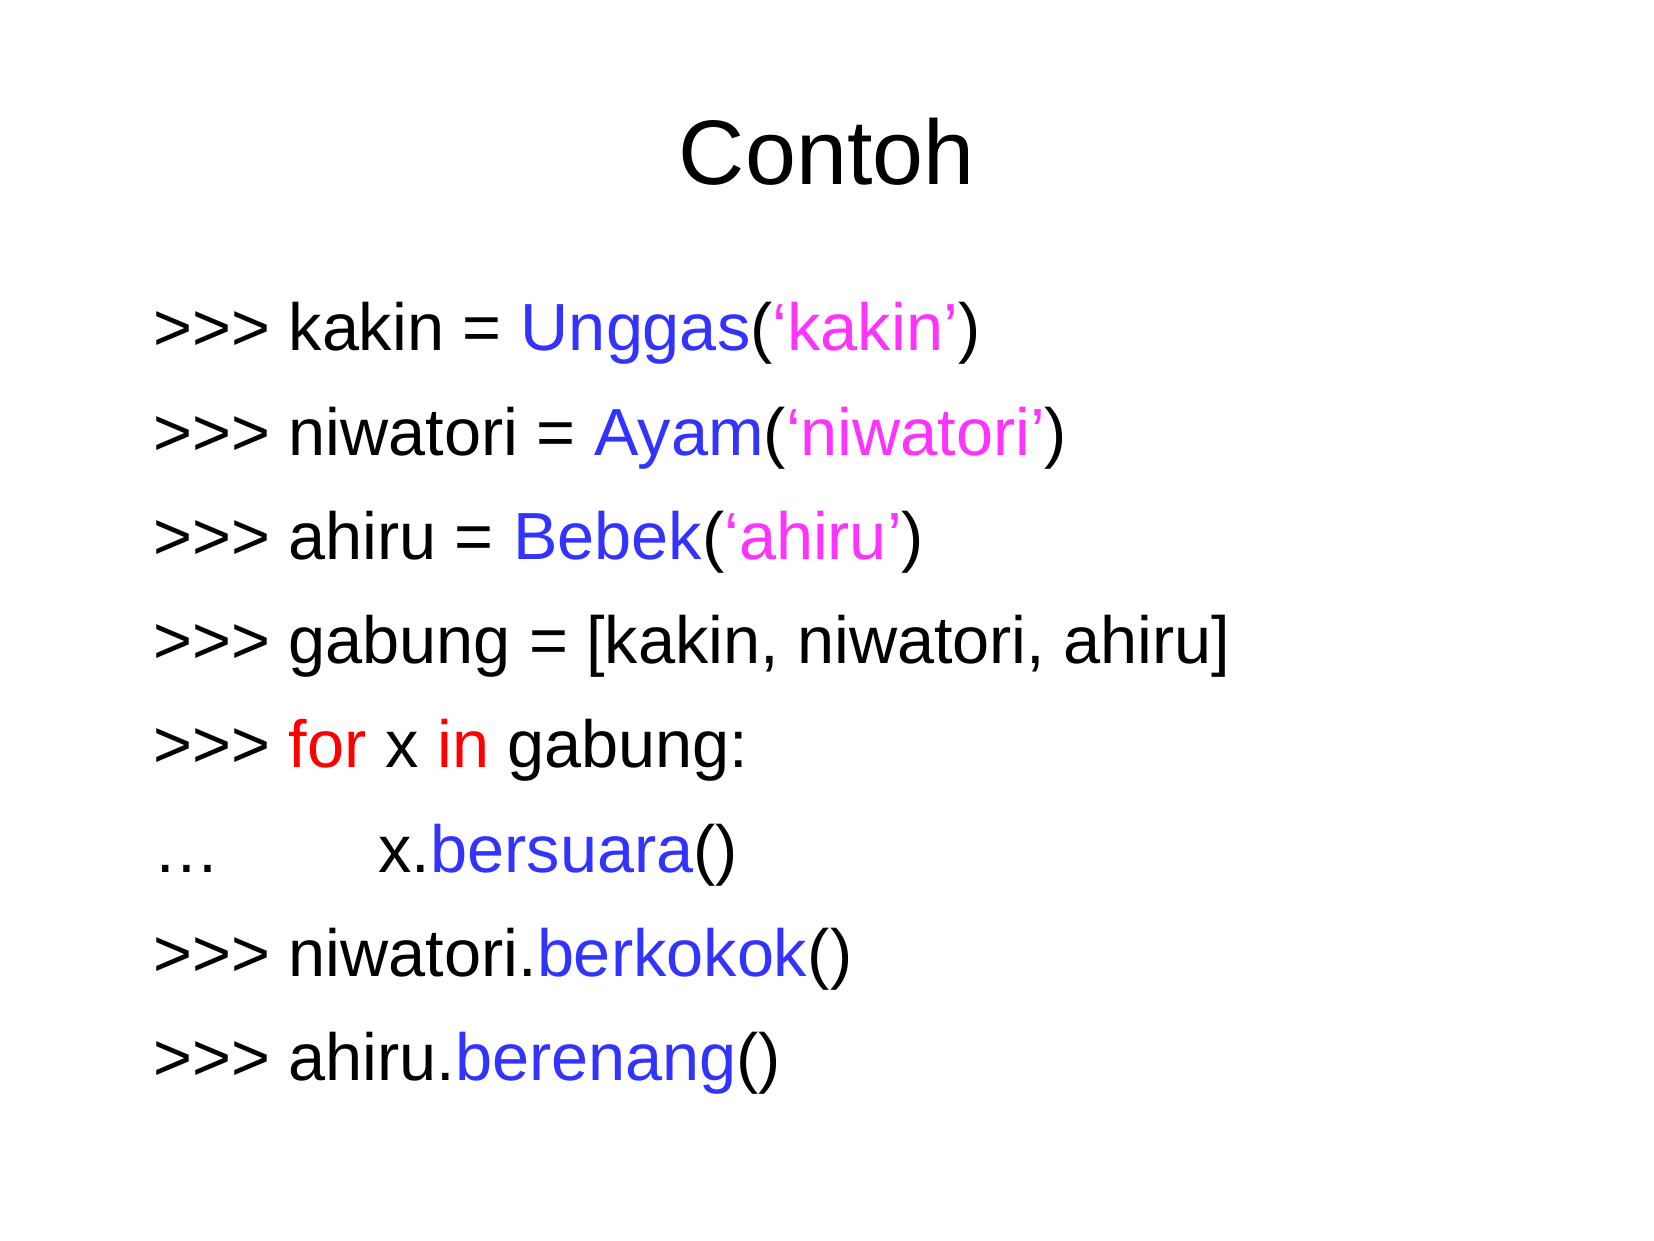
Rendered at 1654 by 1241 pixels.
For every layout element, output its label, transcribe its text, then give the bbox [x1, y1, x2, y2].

title Contoh [82, 49, 1571, 257]
list >>> kakin = Unggas(‘kakin’) >>> niwatori = Ayam(‘niwatori’) >>> ahiru = Bebek(‘ahiru’) >>> gabung = [kakin, niwatori, ahiru] >>> for x in gabung: … x.bersuara() >>> niwatori.berkokok() >>> ahiru.berenang() [82, 290, 1571, 1111]
